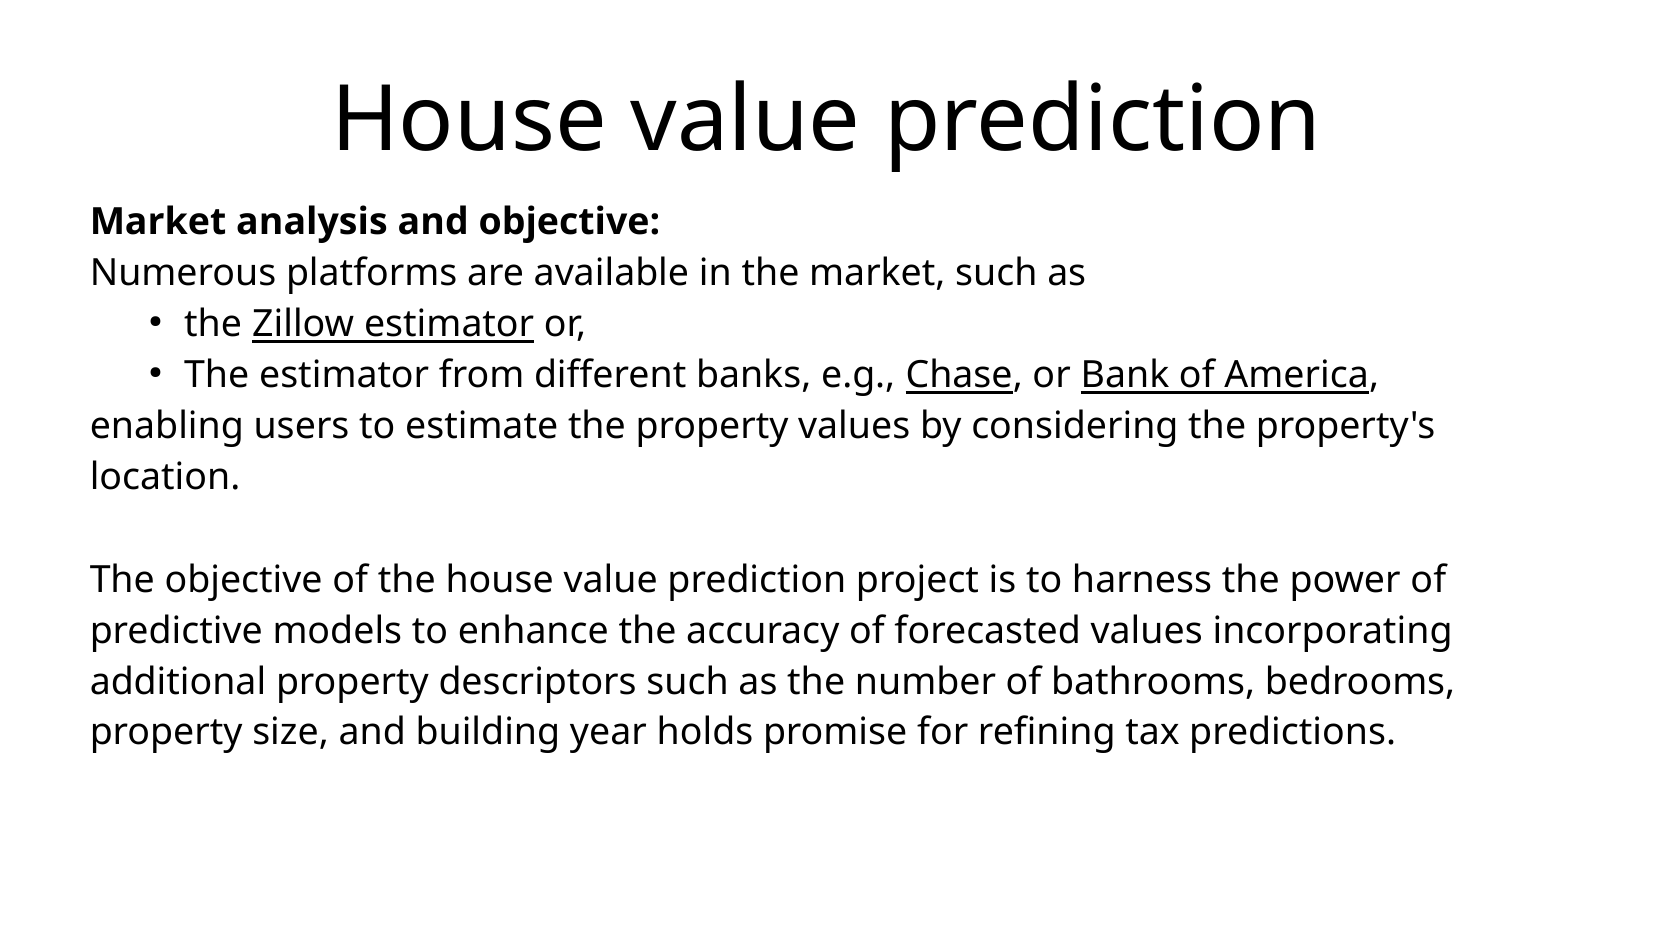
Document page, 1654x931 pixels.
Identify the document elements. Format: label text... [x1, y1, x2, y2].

text_box Market analysis and objective: Numerous platforms are available in the market, such as the Zillow estimator or, The estimator from different banks, e.g., Chase, or Bank of America, enabling users to estimate the property values by considering the property's location. The objective of the house value prediction project is to harness the power of predictive models to enhance the accuracy of forecasted values incorporating additional property descriptors such as the number of bathrooms, bedrooms, property size, and building year holds promise for refining tax predictions. [75, 187, 1576, 762]
title House value prediction [82, 37, 1571, 187]
